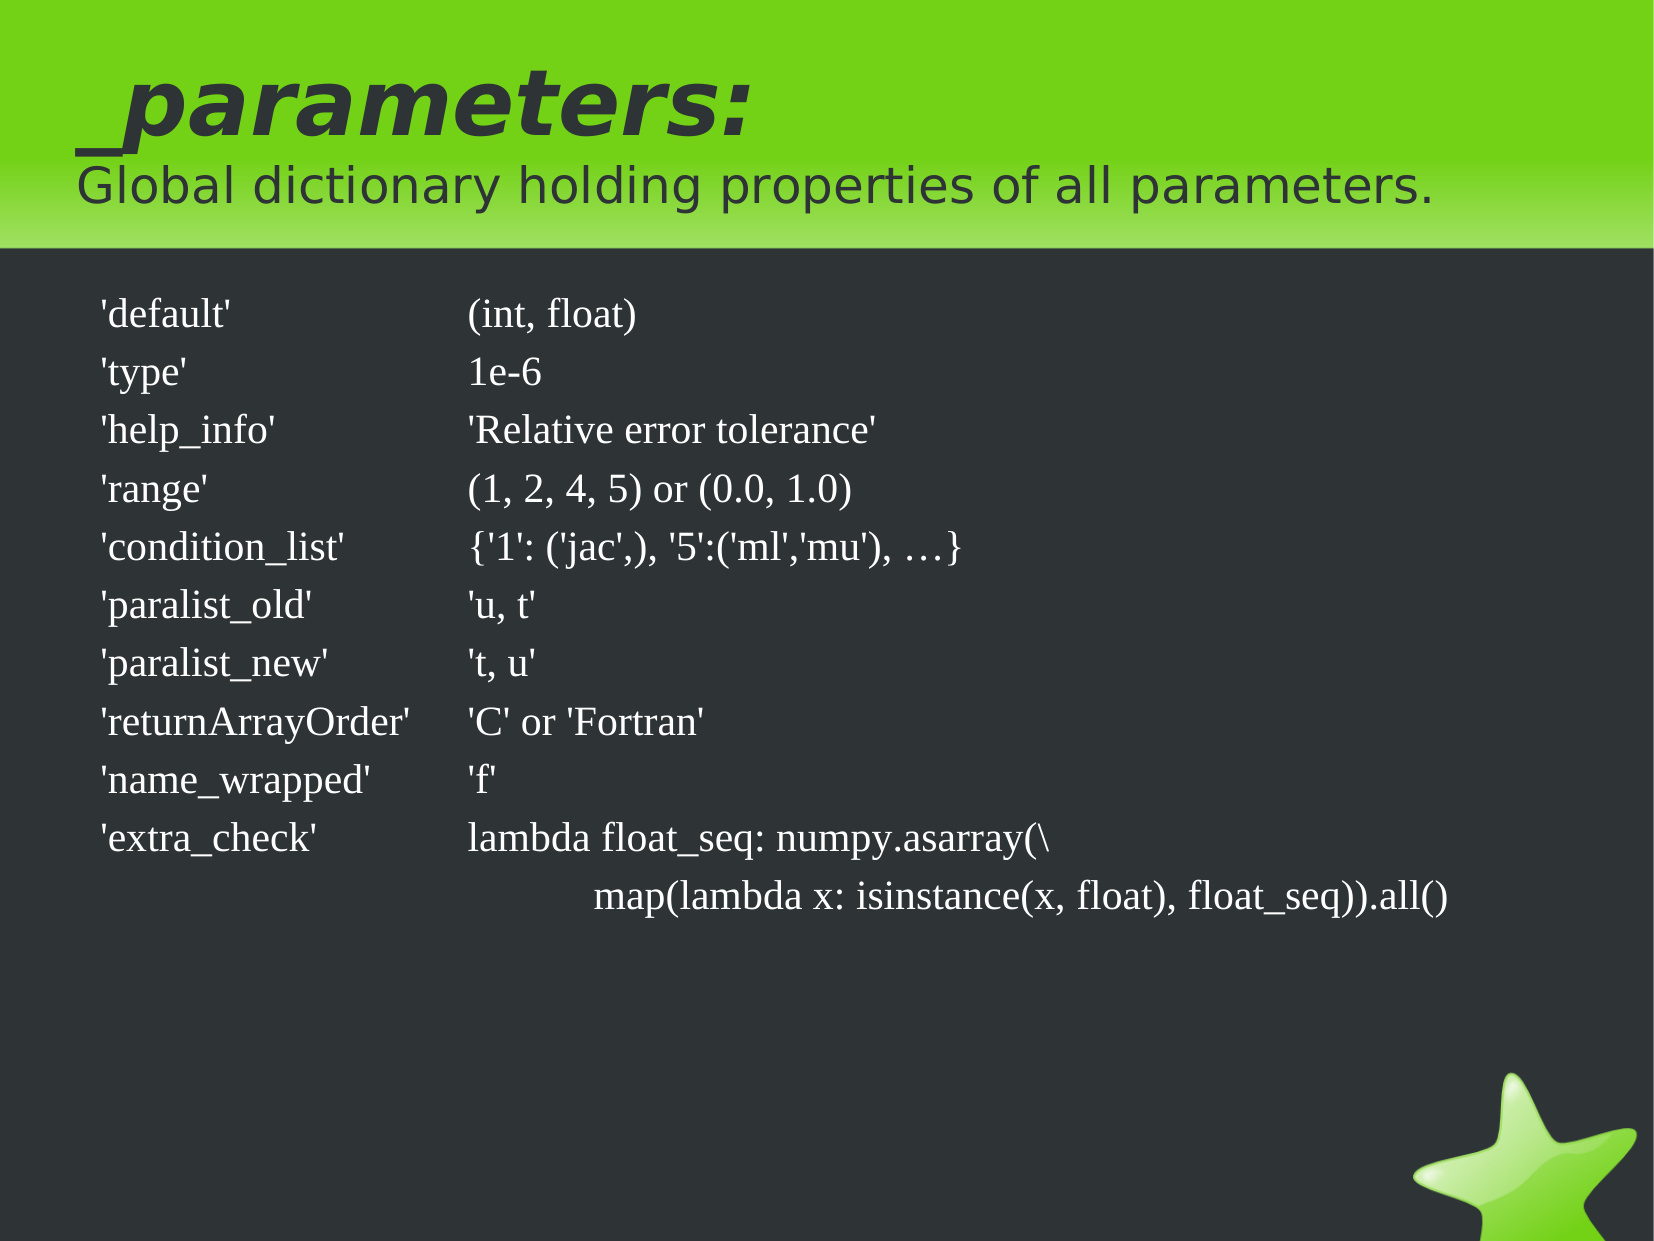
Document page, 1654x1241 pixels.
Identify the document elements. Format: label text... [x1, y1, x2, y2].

list [1020, 290, 1606, 1109]
list 'default' 'type' 'help_info' 'range' 'condition_list' 'paralist_old' 'paralist_new' 'returnArrayOrder' 'name_wrapped' 'extra_check' [82, 290, 450, 1109]
title _parameters: Global dictionary holding properties of all parameters. [76, 29, 1565, 237]
picture [0, 0, 1654, 1241]
list (int, float) 1e-6 'Relative error tolerance' (1, 2, 4, 5) or (0.0, 1.0) {'1': ('jac',), '5':('ml','mu'), …} 'u, t' 't, u' 'C' or 'Fortran' 'f' lambda float_seq: numpy.asarray(\ map(lambda x: isinstance(x, float), float_seq)).all() [450, 290, 1020, 1109]
